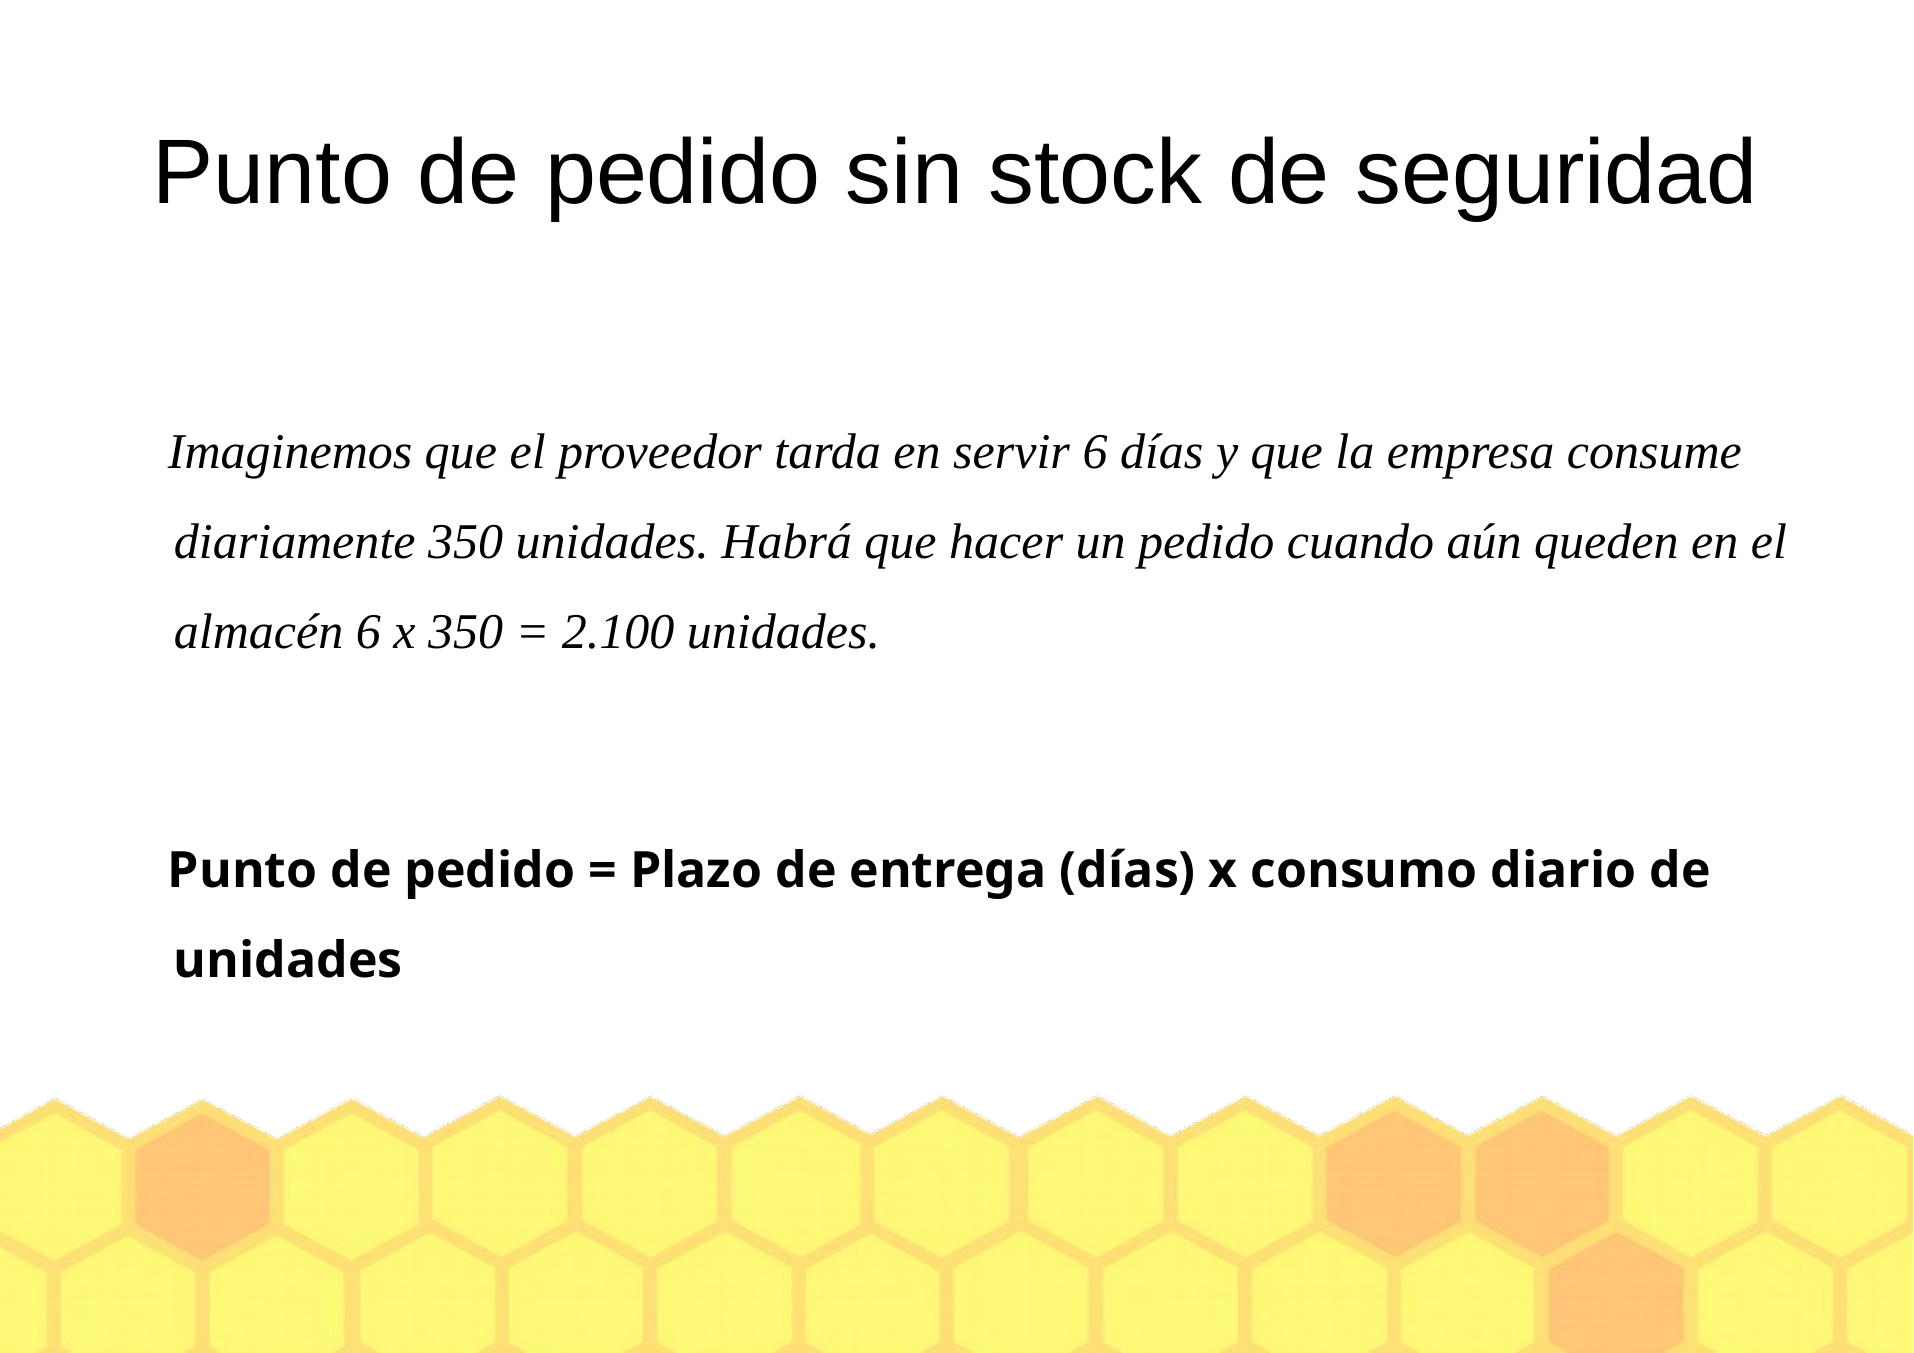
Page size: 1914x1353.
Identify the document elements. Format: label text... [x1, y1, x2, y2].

picture [0, 1092, 1913, 1353]
title Punto de pedido sin stock de seguridad [95, 53, 1818, 280]
list Imaginemos que el proveedor tarda en servir 6 días y que la empresa consume diariamente 350 unidades. Habrá que hacer un pedido cuando aún queden en el almacén 6 x 350 = 2.100 unidades. Punto de pedido = Plazo de entrega (días) x consumo diario de unidades [117, 298, 1840, 1073]
